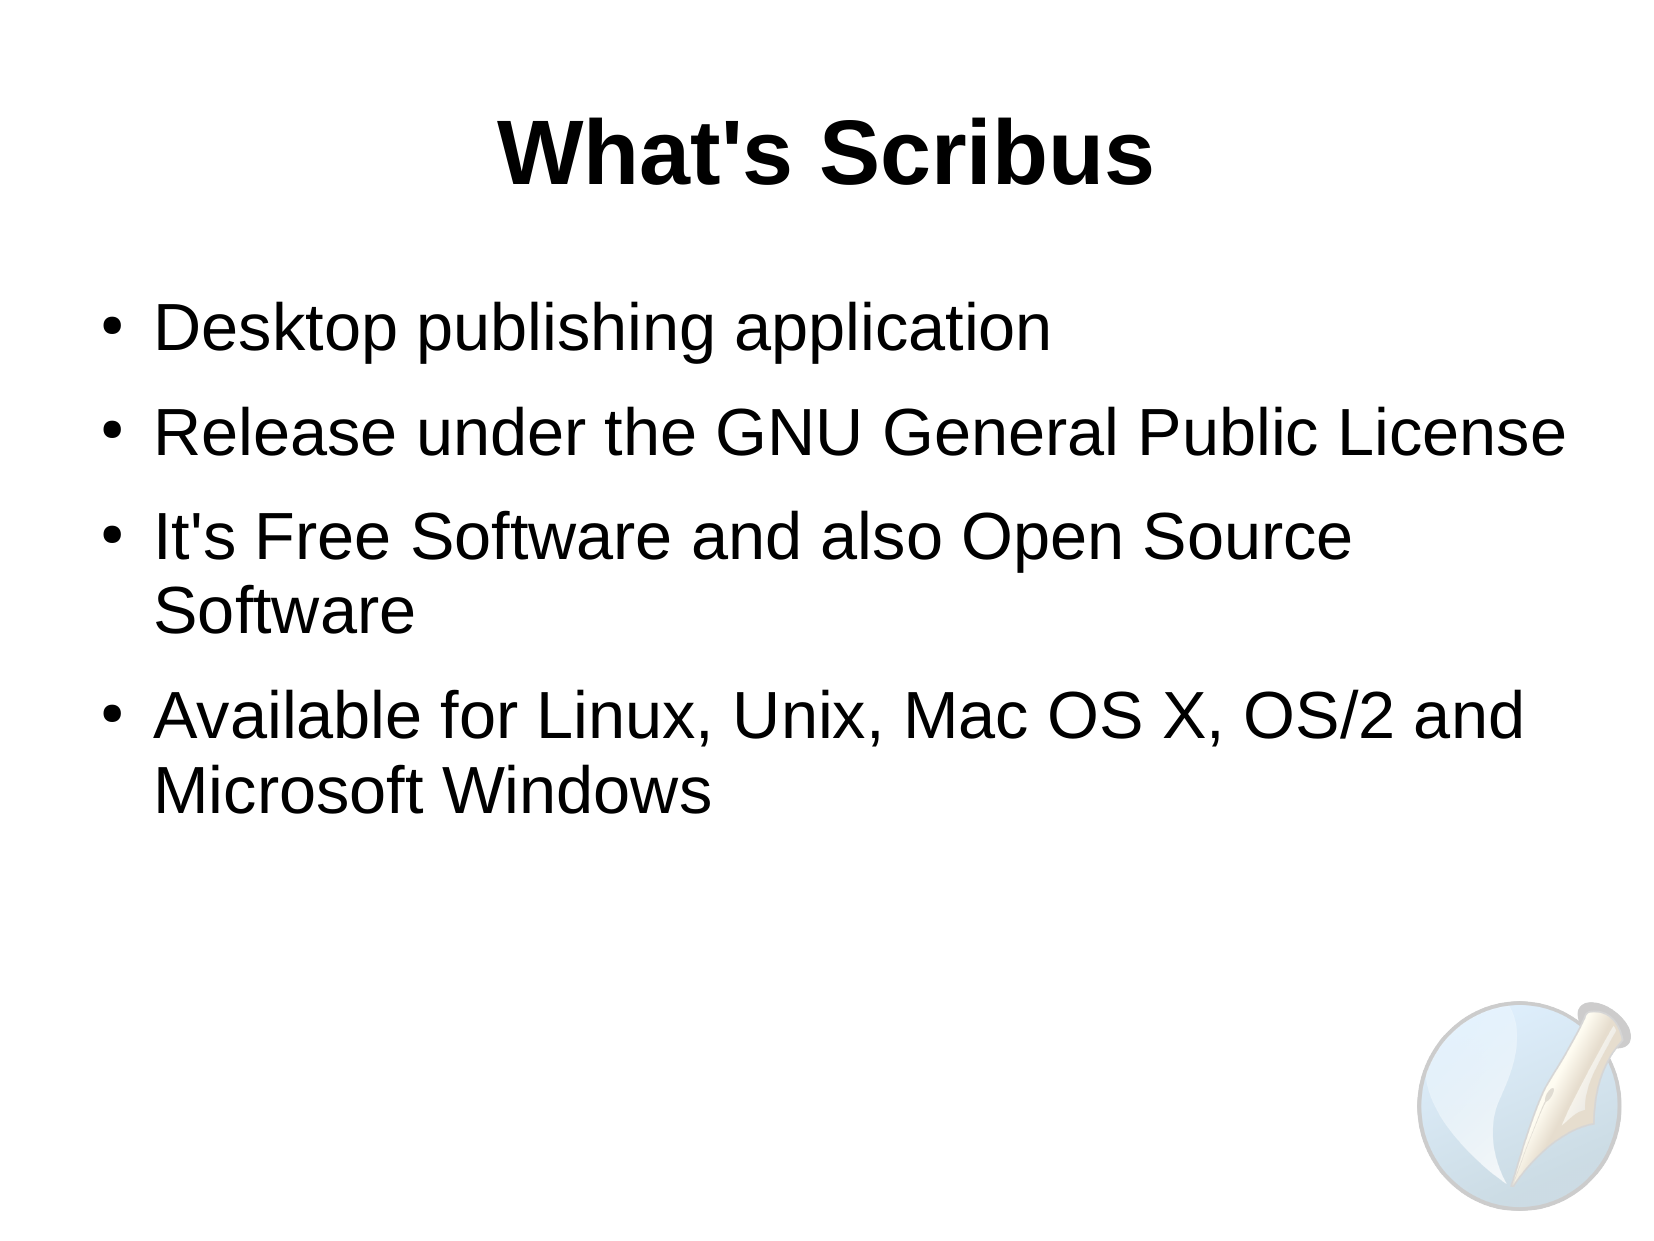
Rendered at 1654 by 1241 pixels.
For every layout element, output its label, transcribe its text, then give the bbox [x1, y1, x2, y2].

list Desktop publishing application Release under the GNU General Public License It's Free Software and also Open Source Software Available for Linux, Unix, Mac OS X, OS/2 and Microsoft Windows [82, 290, 1571, 1109]
title What's Scribus [82, 56, 1571, 250]
